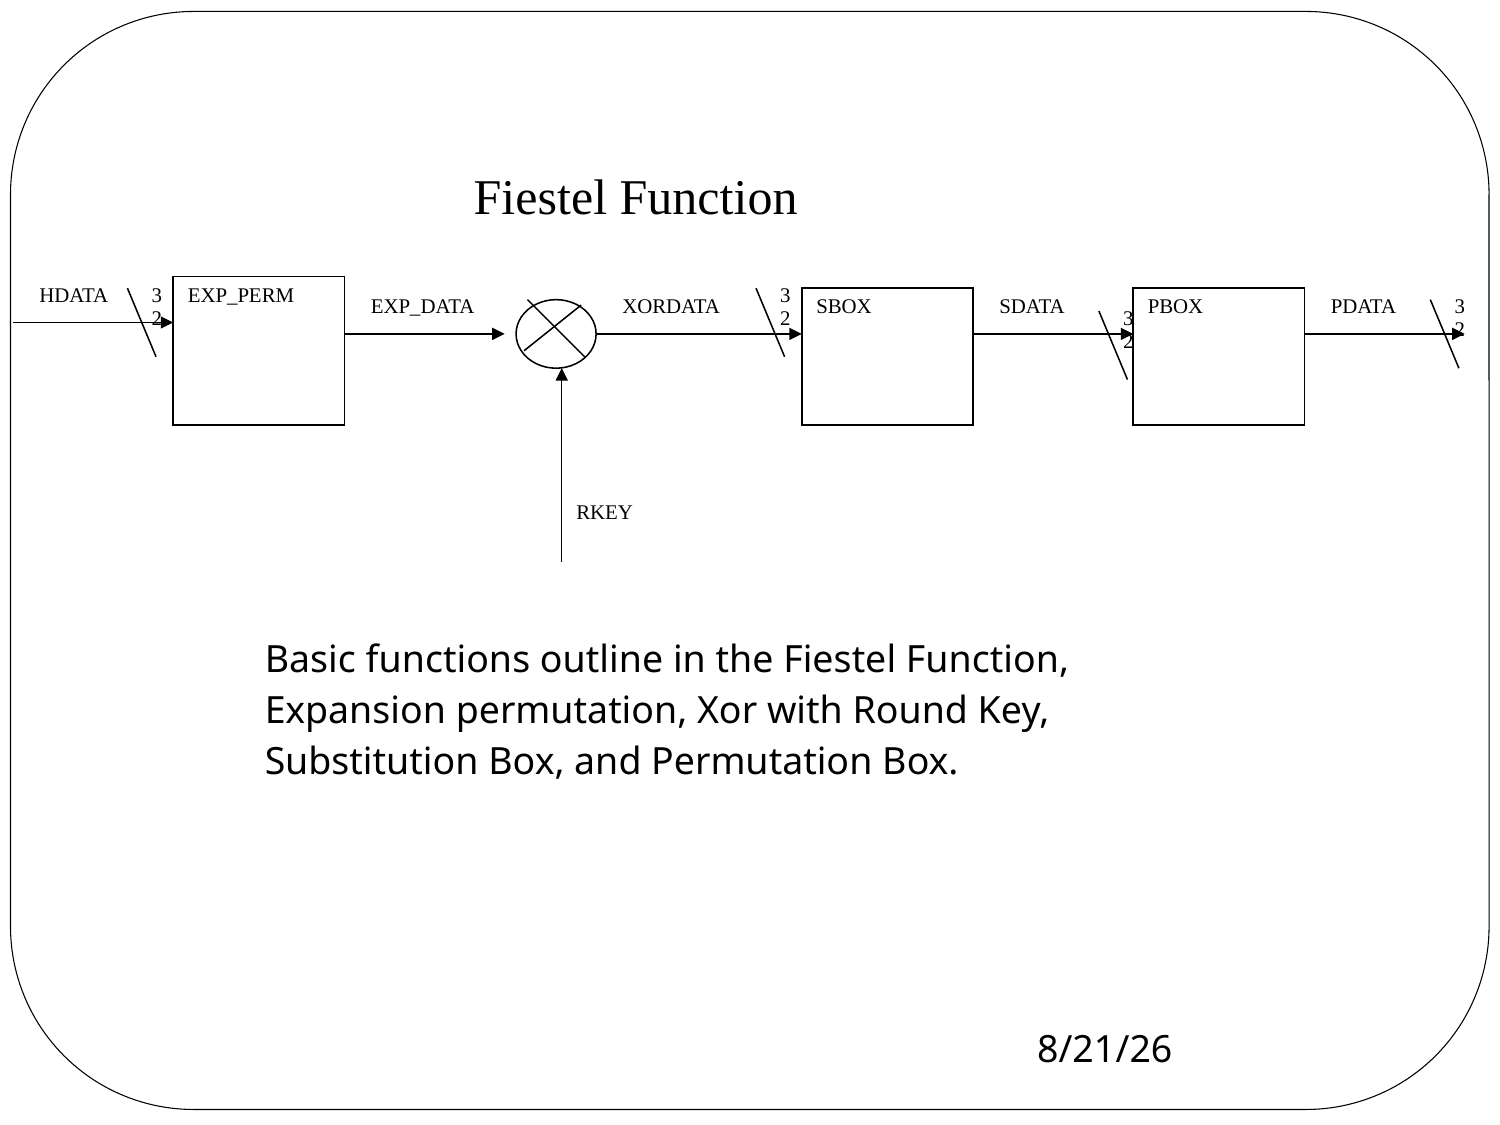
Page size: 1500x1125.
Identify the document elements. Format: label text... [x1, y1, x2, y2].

text_box 32 [1108, 299, 1156, 346]
text_box EXP_DATA [355, 288, 505, 323]
text_box 32 [765, 276, 814, 323]
text_box Basic functions outline in the Fiestel Function, Expansion permutation, Xor with Round Key, Substitution Box, and Permutation Box. [249, 624, 1200, 777]
text_box PBOX [1133, 288, 1305, 426]
text_box 32 [136, 276, 185, 323]
text_box PDATA [1316, 288, 1439, 323]
text_box SBOX [801, 288, 974, 426]
text_box HDATA [24, 276, 136, 312]
text_box 32 [1439, 288, 1488, 334]
text_box SDATA [984, 288, 1111, 323]
text_box RKEY [561, 493, 688, 529]
text_box XORDATA [607, 288, 756, 323]
text_box Fiestel Function [458, 162, 917, 254]
text_box EXP_PERM [173, 276, 345, 426]
